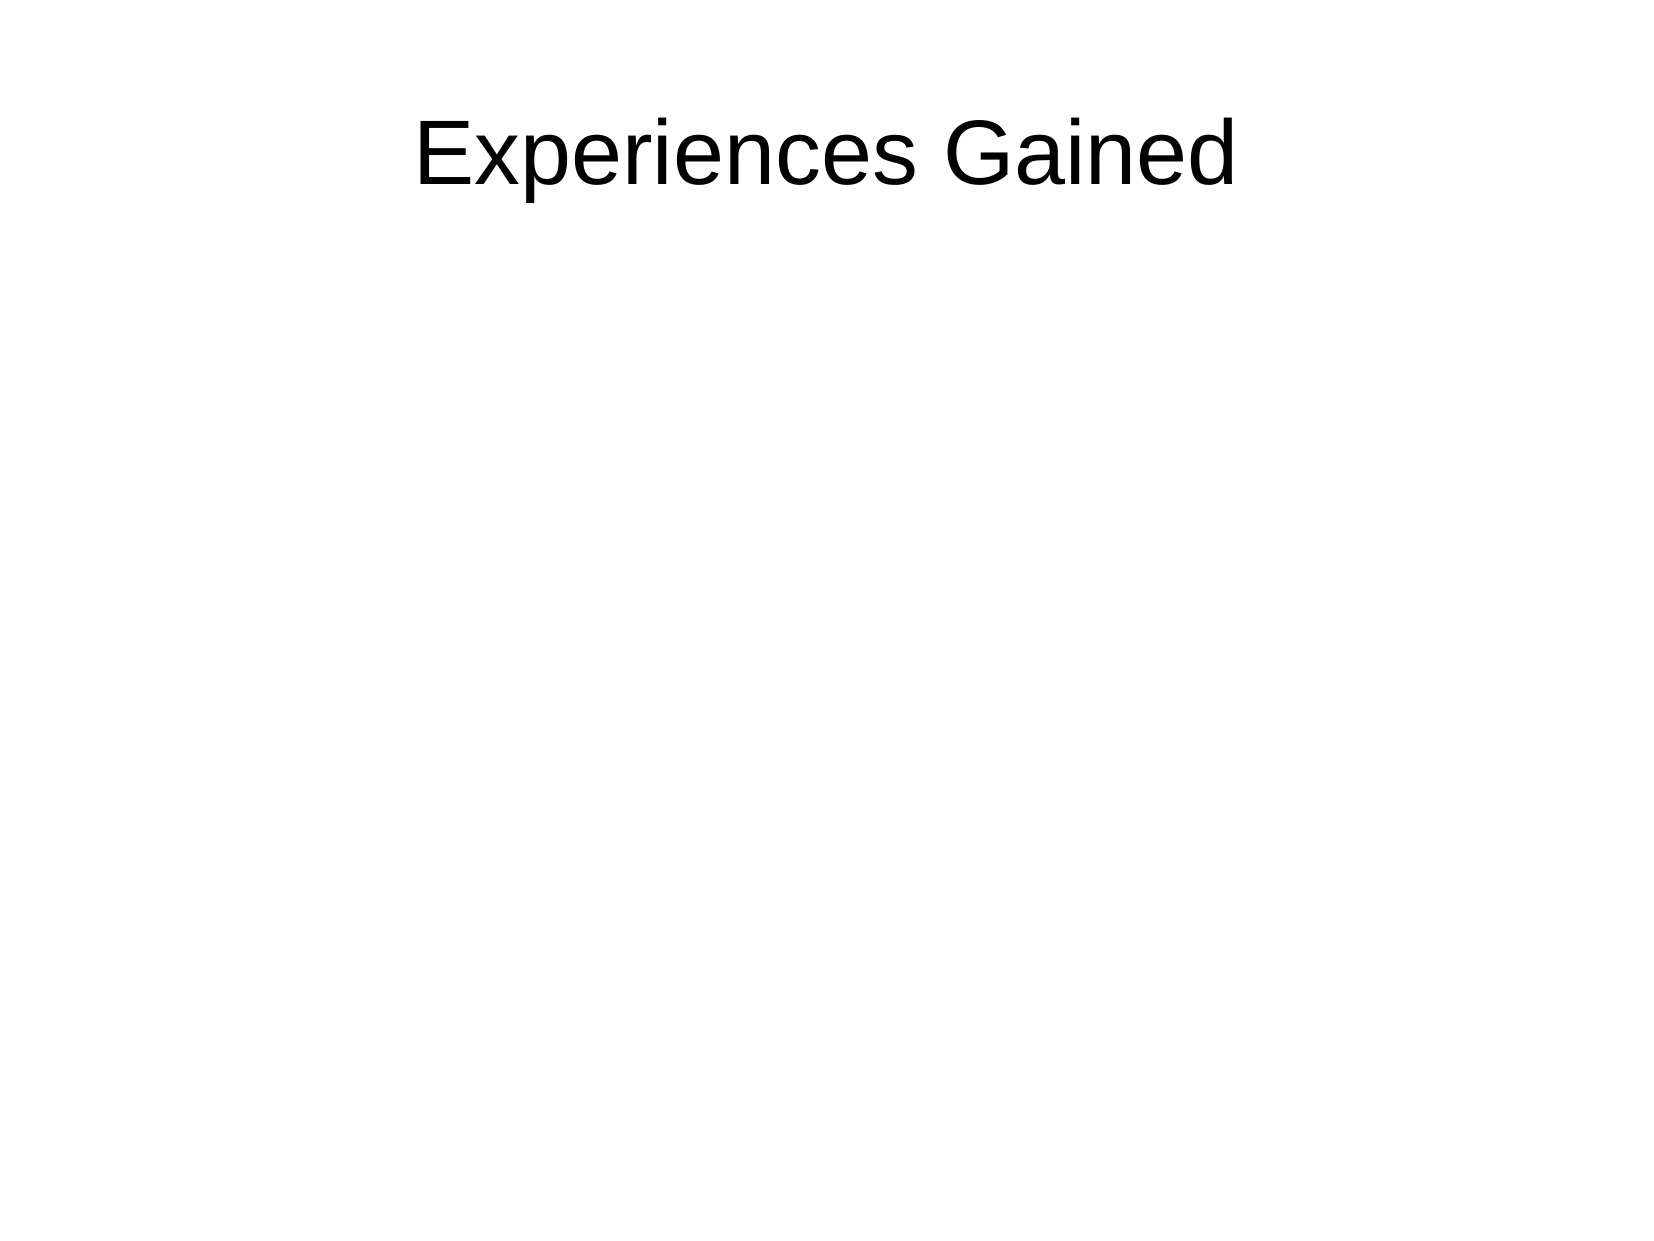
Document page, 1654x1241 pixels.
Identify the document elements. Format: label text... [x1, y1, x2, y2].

title Experiences Gained [82, 49, 1571, 257]
